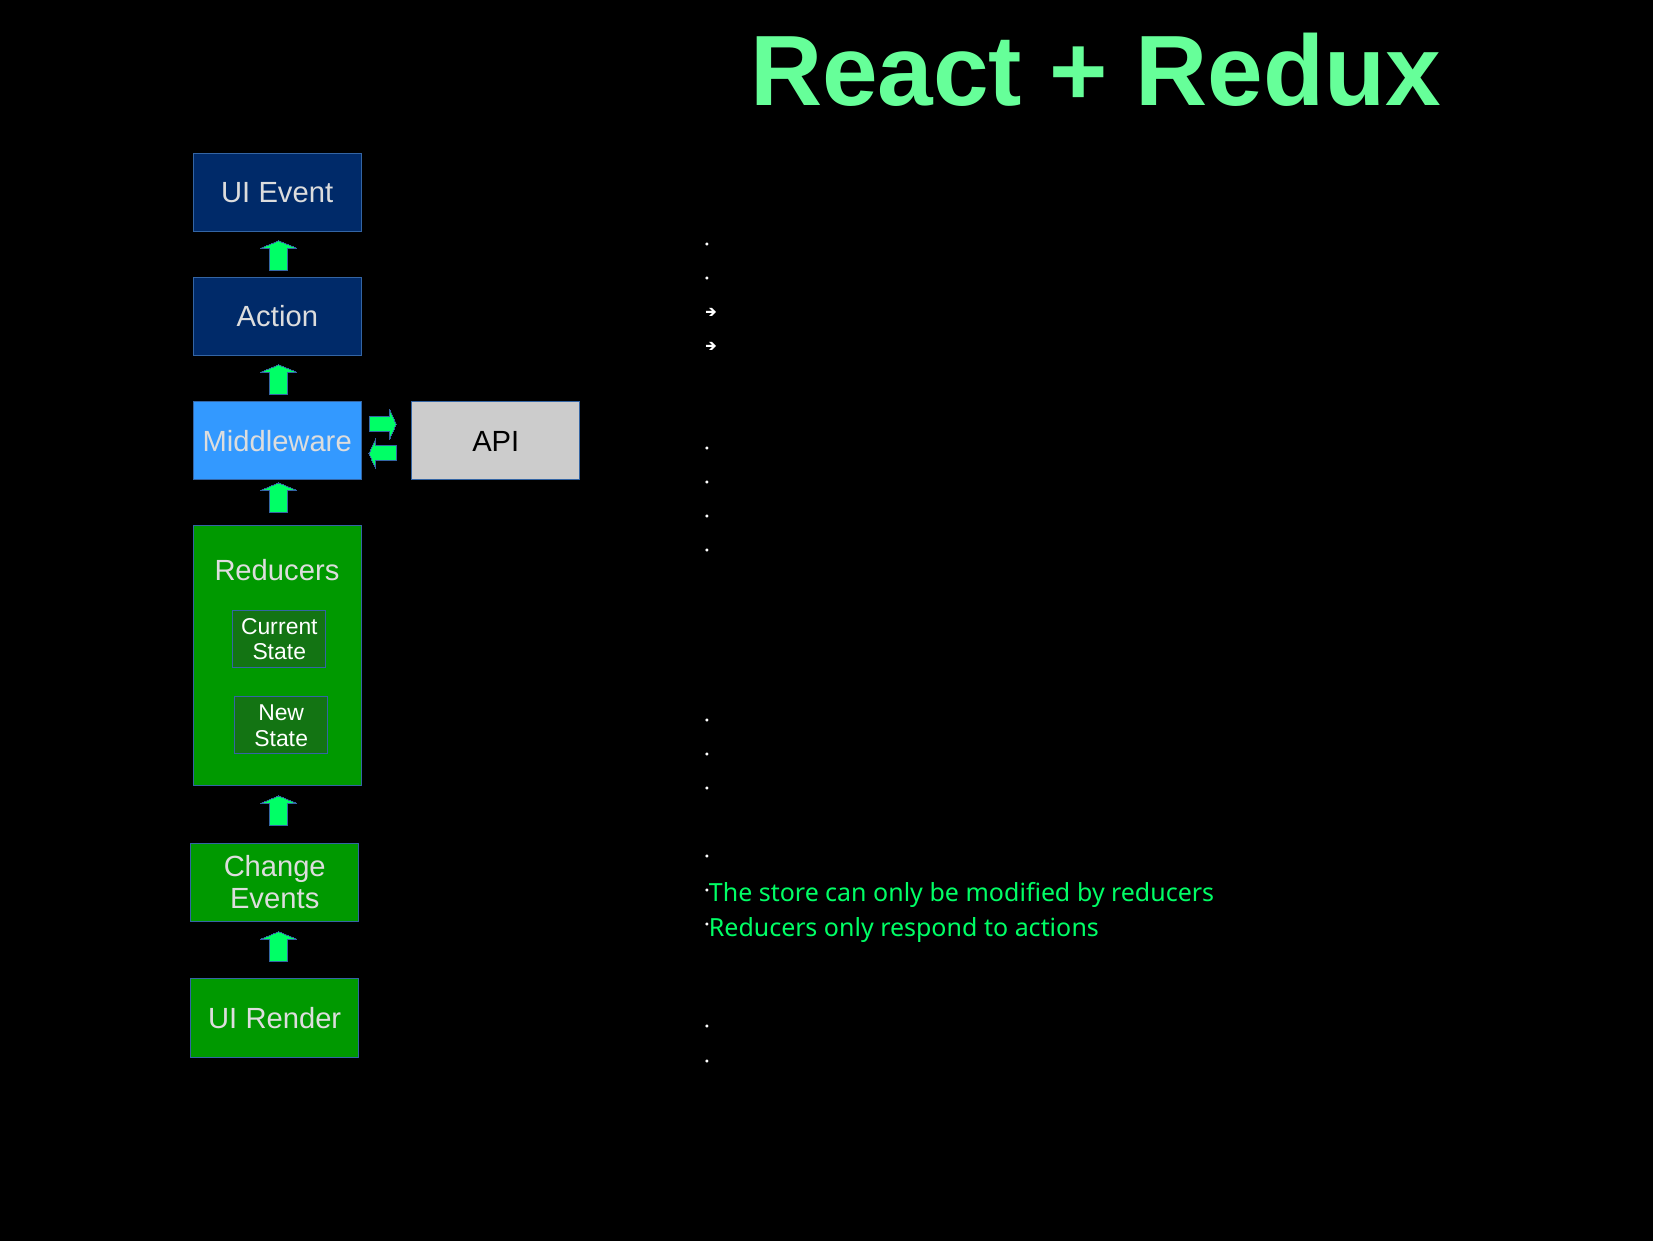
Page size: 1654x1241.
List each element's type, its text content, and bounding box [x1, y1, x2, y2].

text_box New State [234, 696, 328, 754]
text_box Action A statment of what should happen + (optionally) data. It must have a type but there are no other prescribed requirements - type (e.g., app/updateMember) - payload (data) Middleware Optional Can modify payload (i.e., data) before it gets to the reducers We are using redux-thunk "Redux Thunk middleware allows you to write action creators that return a function instead of an action. The thunk can be used to delay the dispatch of an action, or to dispatch only if a certain condition is met." Reducers You write them Make changes to state Store Data is kept as a JavaScript object The store can only be modified by reducers Reducers only respond to actions Change Events Redux notifes React state has changed React re-renders the UI as needed [704, 194, 1614, 1022]
text_box Change Events [190, 843, 359, 922]
text_box Reducers [195, 530, 359, 610]
text_box Current State [232, 610, 326, 668]
text_box [368, 438, 397, 469]
text_box [260, 364, 297, 395]
text_box React + Redux [750, 15, 1501, 136]
text_box API [411, 401, 580, 480]
text_box [260, 795, 297, 826]
text_box [260, 482, 297, 513]
text_box [193, 525, 362, 786]
text_box [260, 931, 297, 962]
text_box Action [193, 277, 362, 356]
text_box [260, 240, 297, 271]
text_box Middleware [193, 401, 362, 480]
text_box UI Event [193, 153, 362, 232]
text_box UI Render [190, 978, 359, 1058]
text_box [369, 409, 397, 440]
